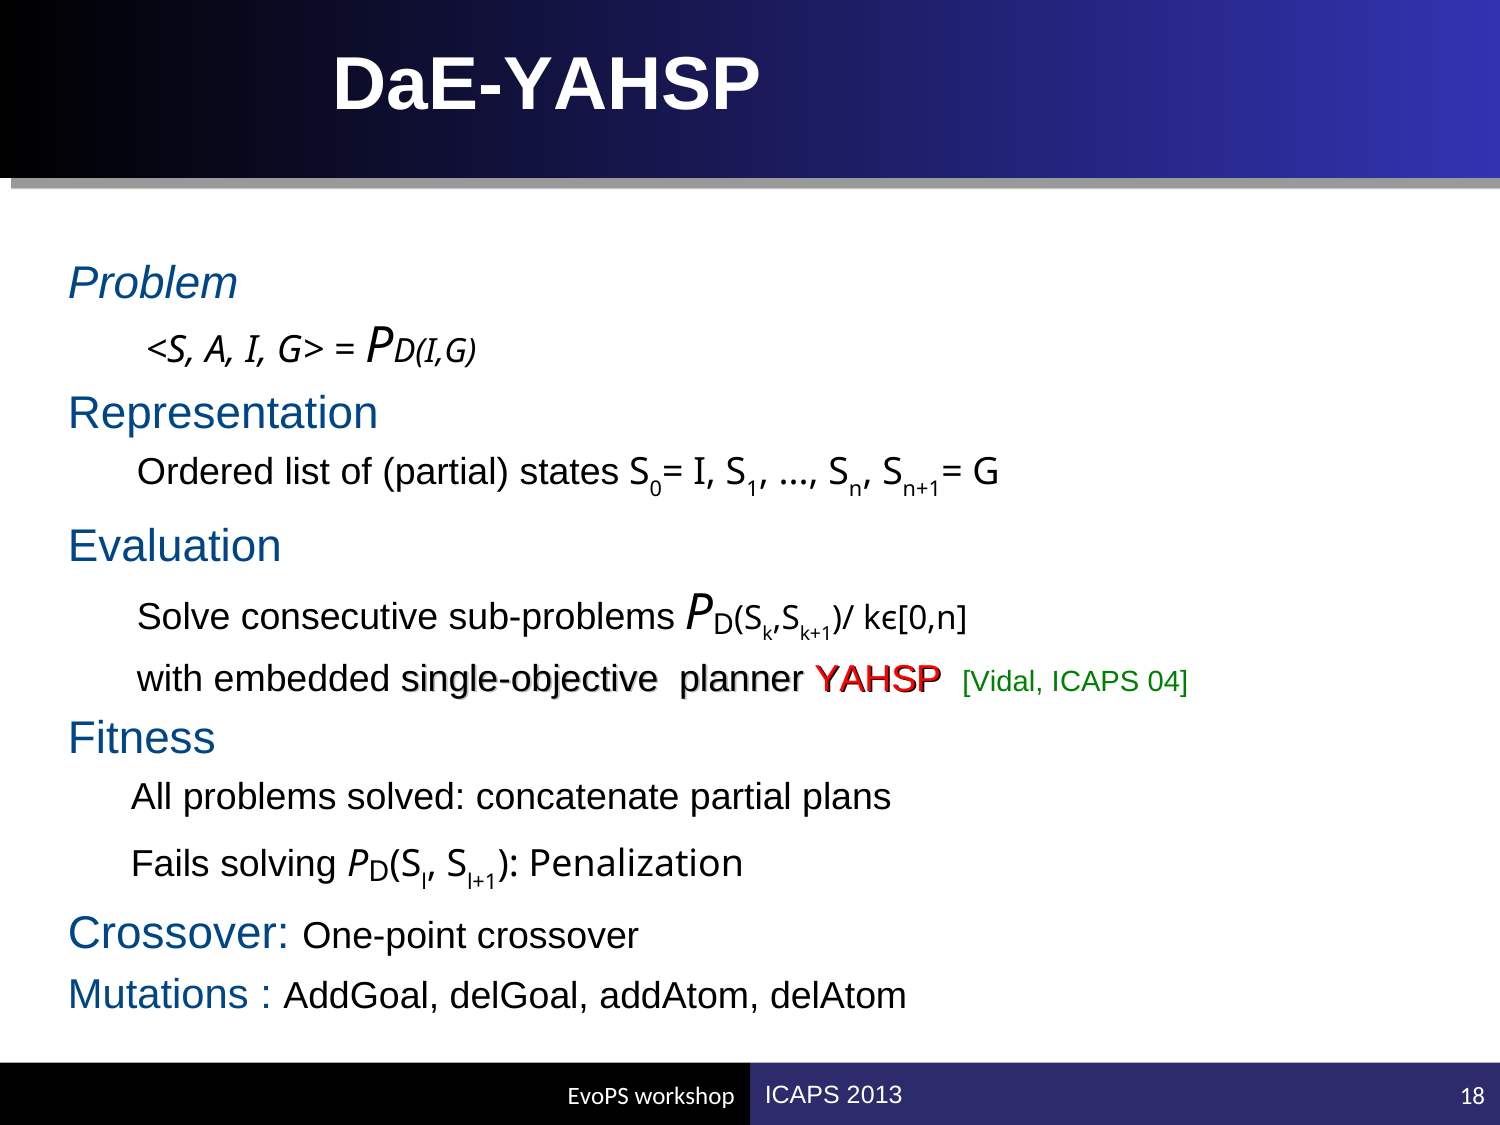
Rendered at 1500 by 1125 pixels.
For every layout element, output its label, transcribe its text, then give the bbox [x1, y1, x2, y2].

text_box DaE-YAHSP [317, 27, 1210, 173]
text_box Problem <S, A, I, G> = PD(I,G) Representation Ordered list of (partial) states S0= I, S1, ..., Sn, Sn+1= G Evaluation Solve consecutive sub-problems PD(Sk,Sk+1)/ kϵ[0,n] with embedded single-objective planner YAHSP [Vidal, ICAPS 04] Fitness All problems solved: concatenate partial plans Fails solving PD(Sl, Sl+1): Penalization Crossover: One-point crossover Mutations : AddGoal, delGoal, addAtom, delAtom [53, 245, 1317, 1101]
